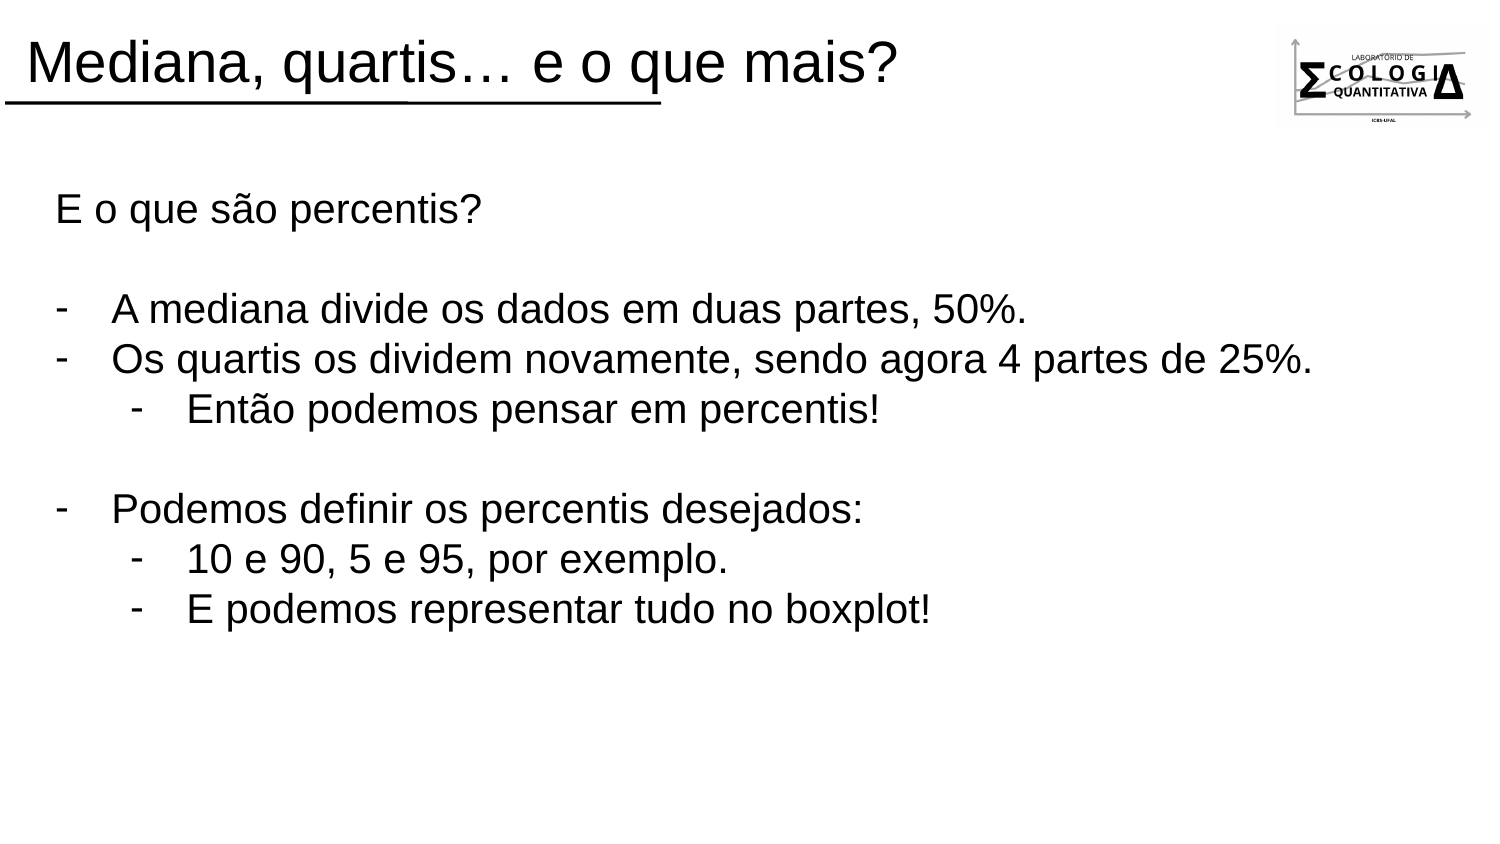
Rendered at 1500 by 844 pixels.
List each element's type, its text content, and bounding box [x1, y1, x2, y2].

text_box Mediana, quartis… e o que mais? [11, 9, 1210, 117]
picture [1275, 23, 1490, 131]
text_box E o que são percentis? A mediana divide os dados em duas partes, 50%. Os quartis os dividem novamente, sendo agora 4 partes de 25%. Então podemos pensar em percentis! Podemos definir os percentis desejados: 10 e 90, 5 e 95, por exemplo. E podemos representar tudo no boxplot! [40, 174, 1368, 640]
